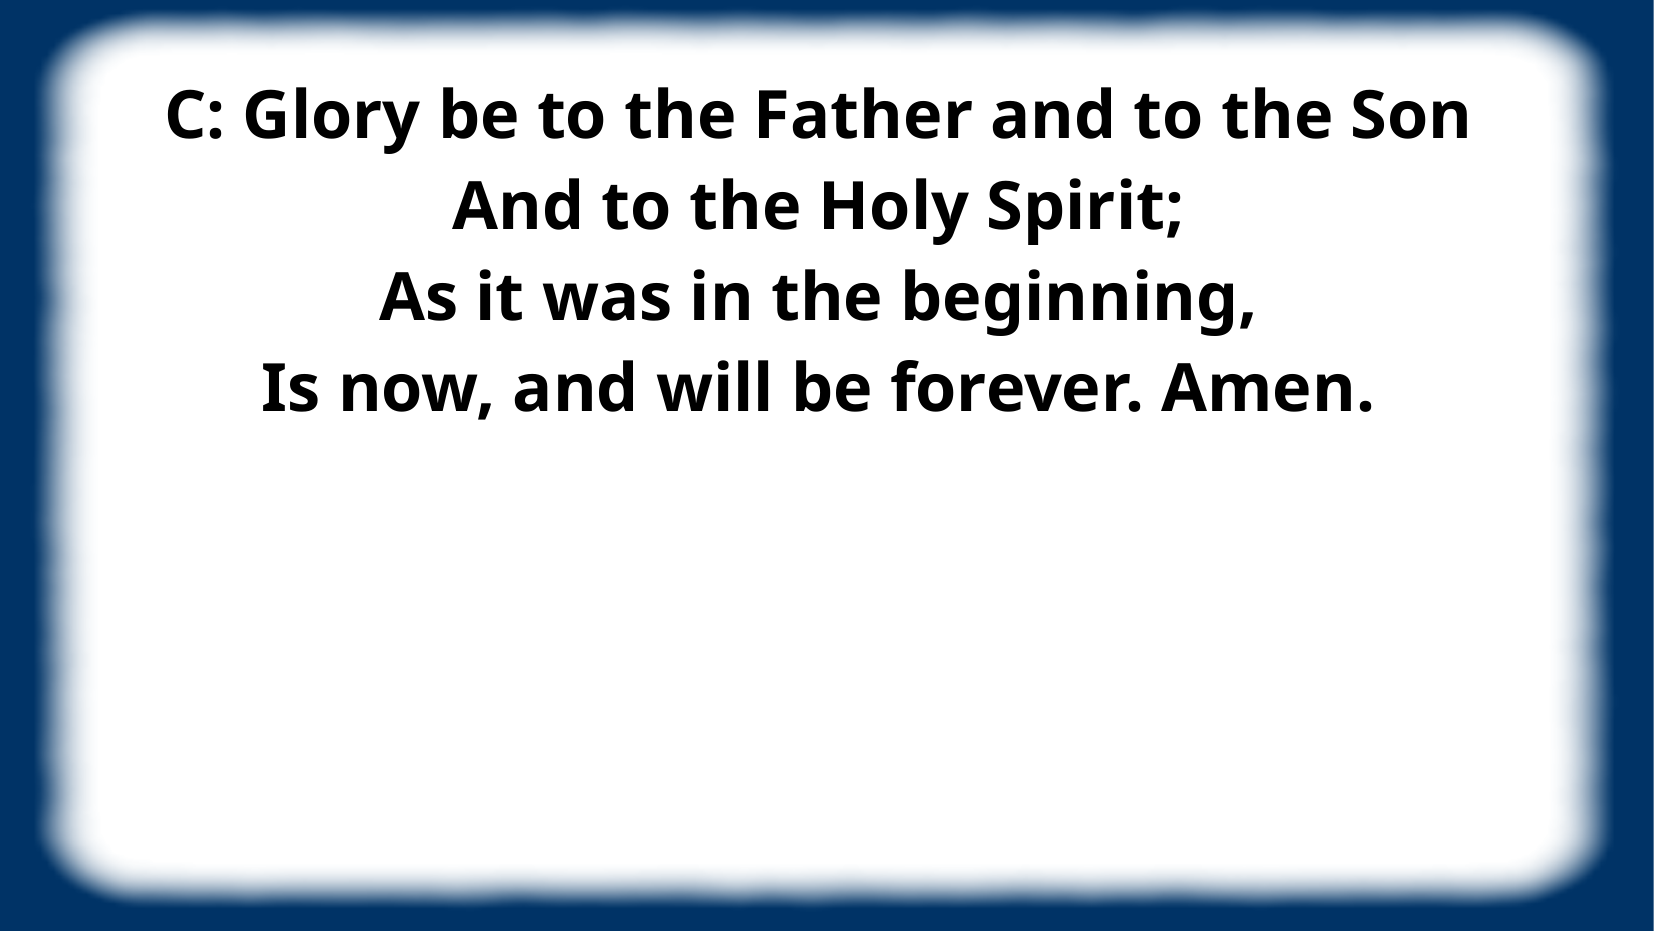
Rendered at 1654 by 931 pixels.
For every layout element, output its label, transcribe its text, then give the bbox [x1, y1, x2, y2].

picture [0, 0, 1654, 931]
text_box C: Glory be to the Father and to the Son And to the Holy Spirit; As it was in the beginning, Is now, and will be forever. Amen. [91, 60, 1547, 430]
